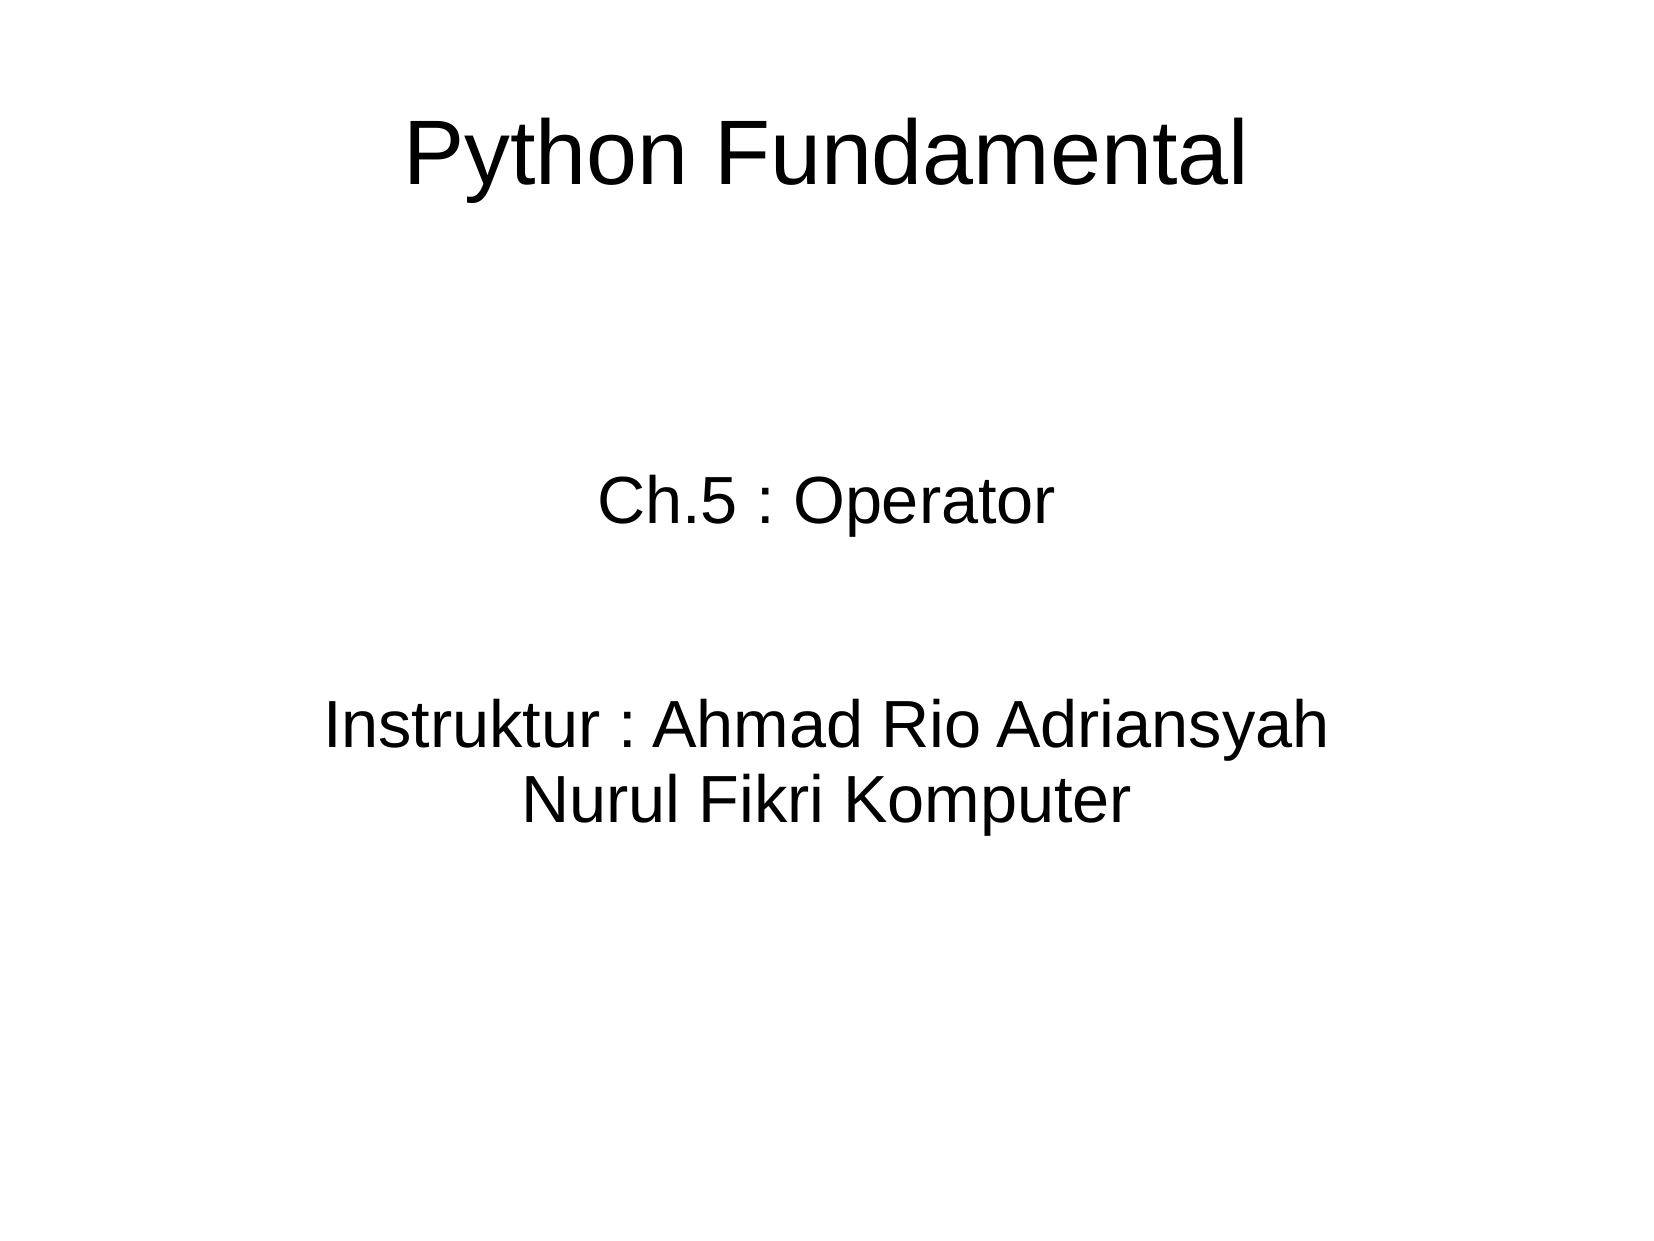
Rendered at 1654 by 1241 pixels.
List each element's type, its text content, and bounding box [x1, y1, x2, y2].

title Python Fundamental [82, 49, 1571, 257]
subtitle Ch.5 : Operator Instruktur : Ahmad Rio Adriansyah Nurul Fikri Komputer [82, 290, 1571, 1010]
